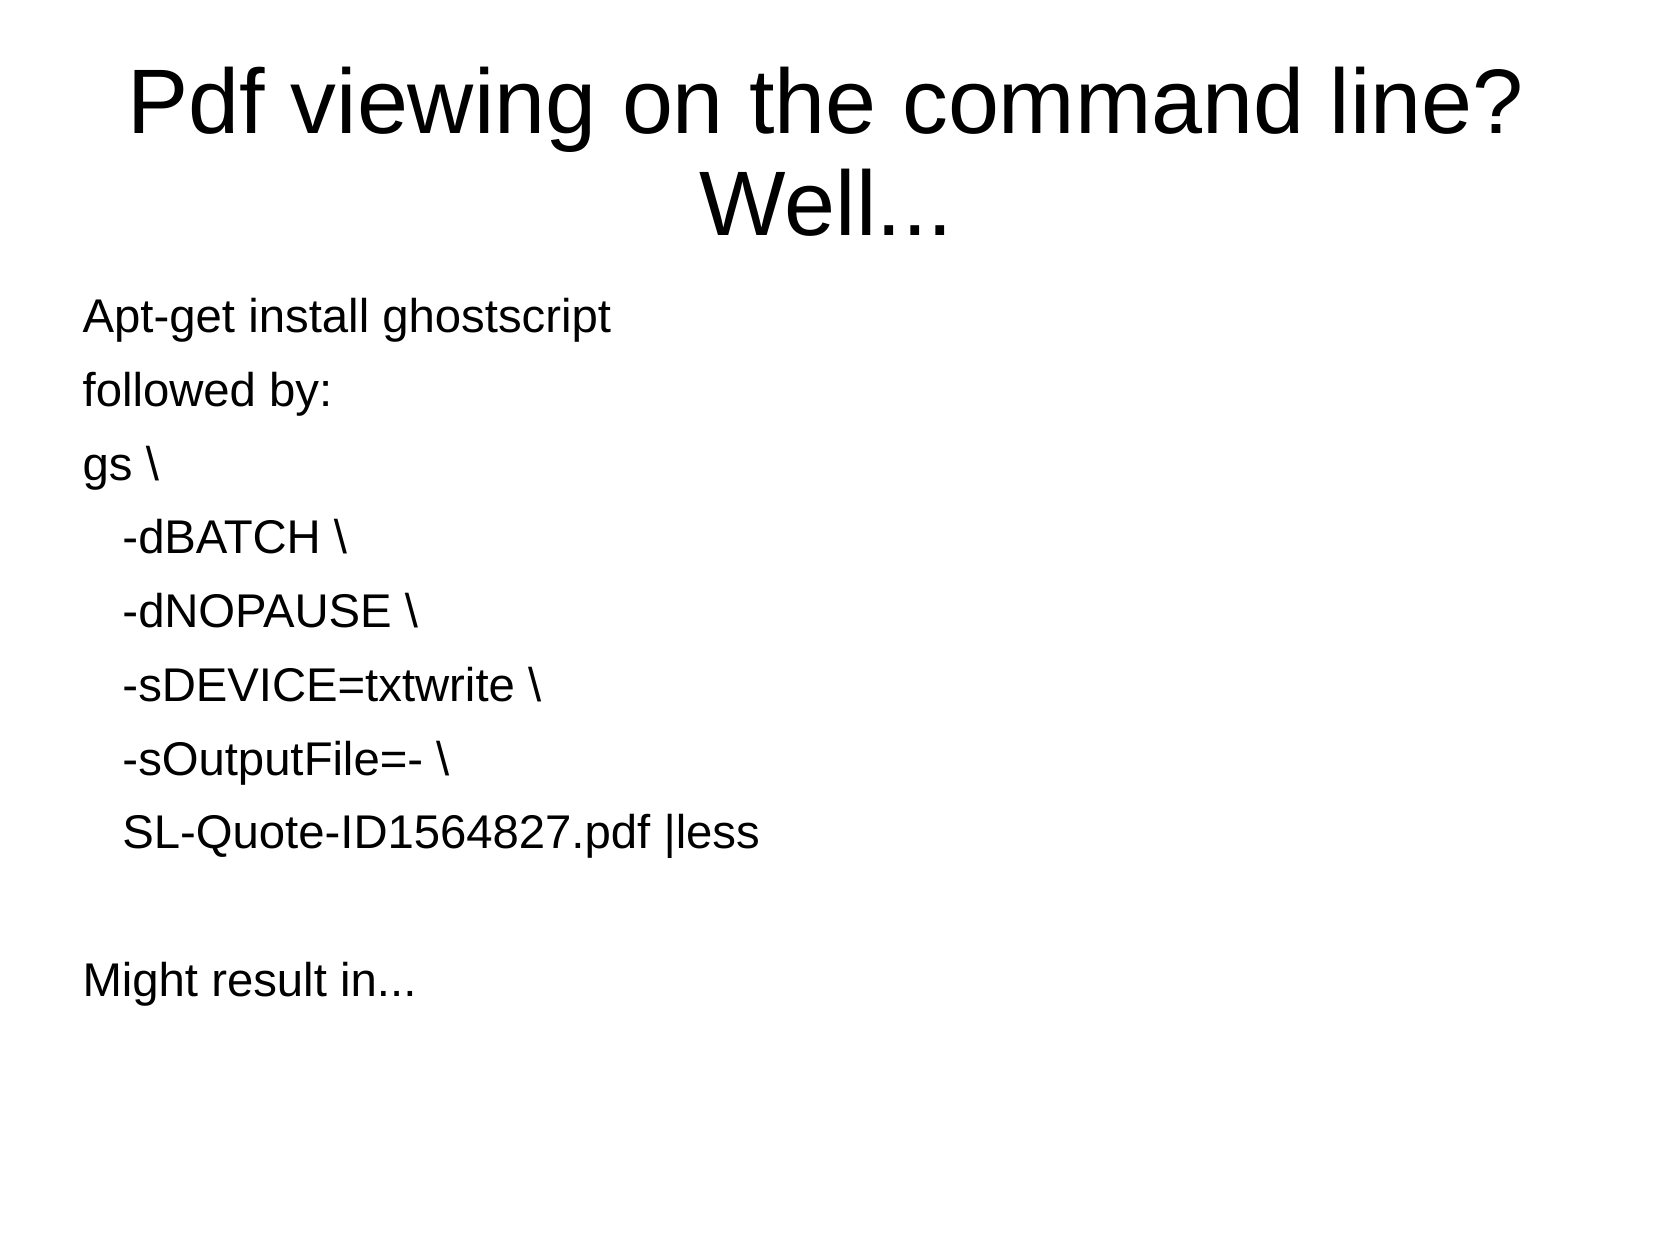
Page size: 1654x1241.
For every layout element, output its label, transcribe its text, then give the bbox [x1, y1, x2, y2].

list Apt-get install ghostscript followed by: gs \ -dBATCH \ -dNOPAUSE \ -sDEVICE=txtwrite \ -sOutputFile=- \ SL-Quote-ID1564827.pdf |less Might result in... [82, 290, 1571, 1010]
title Pdf viewing on the command line? Well... [82, 49, 1571, 257]
